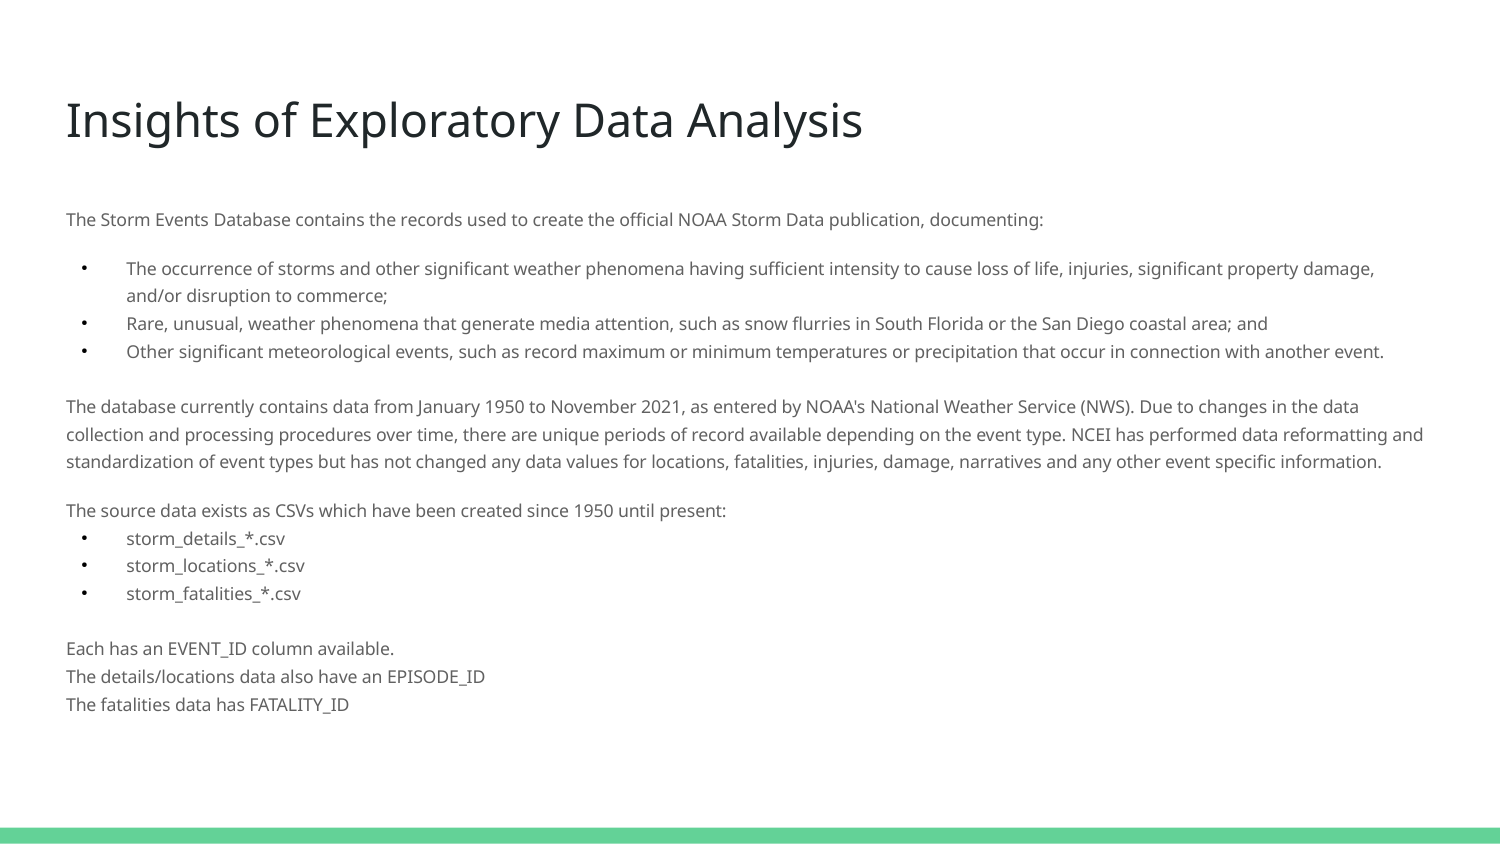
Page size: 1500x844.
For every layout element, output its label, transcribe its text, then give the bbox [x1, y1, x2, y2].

title Insights of Exploratory Data Analysis [51, 72, 1449, 167]
list The Storm Events Database contains the records used to create the official NOAA Storm Data publication, documenting: The occurrence of storms and other significant weather phenomena having sufficient intensity to cause loss of life, injuries, significant property damage, and/or disruption to commerce; Rare, unusual, weather phenomena that generate media attention, such as snow flurries in South Florida or the San Diego coastal area; and Other significant meteorological events, such as record maximum or minimum temperatures or precipitation that occur in connection with another event. The database currently contains data from January 1950 to November 2021, as entered by NOAA's National Weather Service (NWS). Due to changes in the data collection and processing procedures over time, there are unique periods of record available depending on the event type. NCEI has performed data reformatting and standardization of event types but has not changed any data values for locations, fatalities, injuries, damage, narratives and any other event specific information. The source data exists as CSVs which have been created since 1950 until present: storm_details_*.csv storm_locations_*.csv storm_fatalities_*.csv Each has an EVENT_ID column available. The details/locations data also have an EPISODE_ID The fatalities data has FATALITY_ID [51, 189, 1449, 750]
